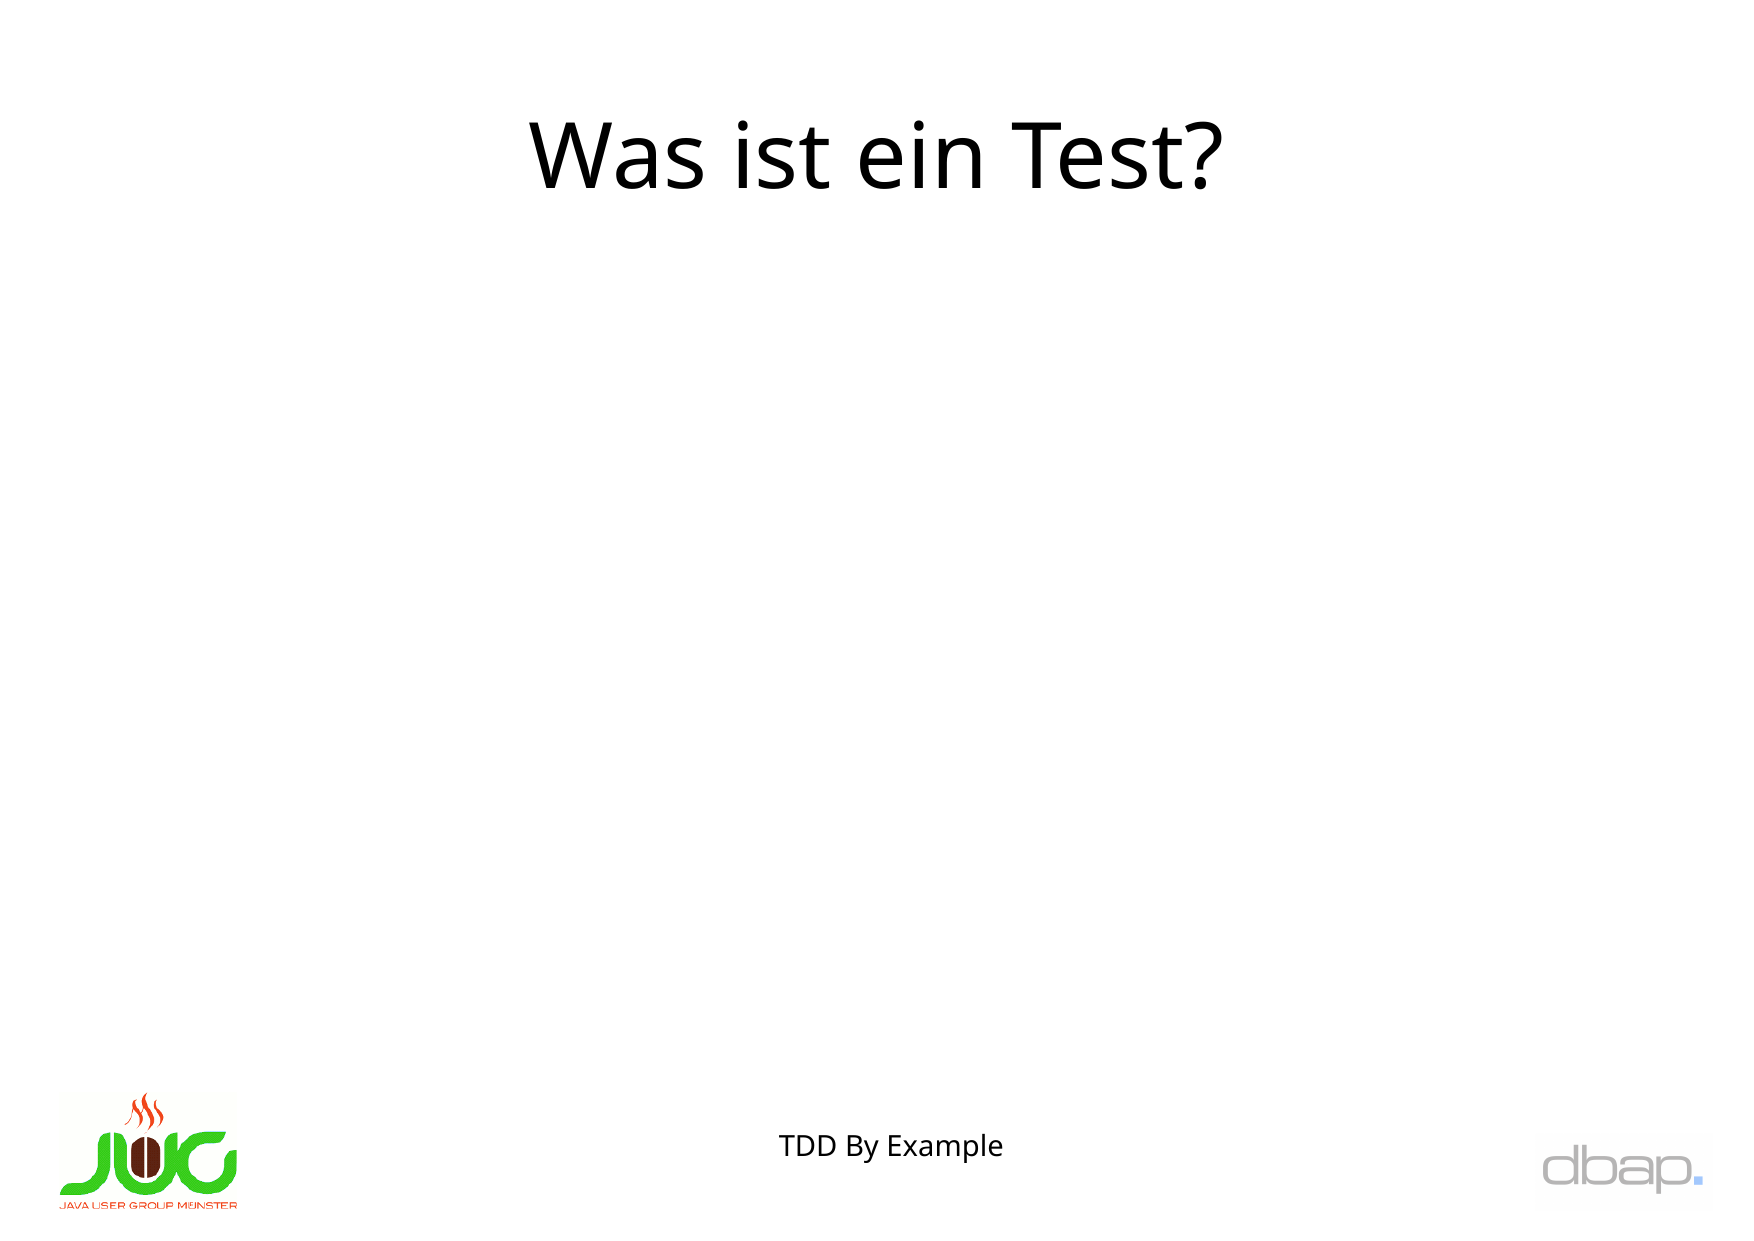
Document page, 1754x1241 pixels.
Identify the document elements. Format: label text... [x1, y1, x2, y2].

title Was ist ein Test? [87, 49, 1667, 257]
picture [1535, 1133, 1713, 1211]
picture [59, 1092, 237, 1209]
